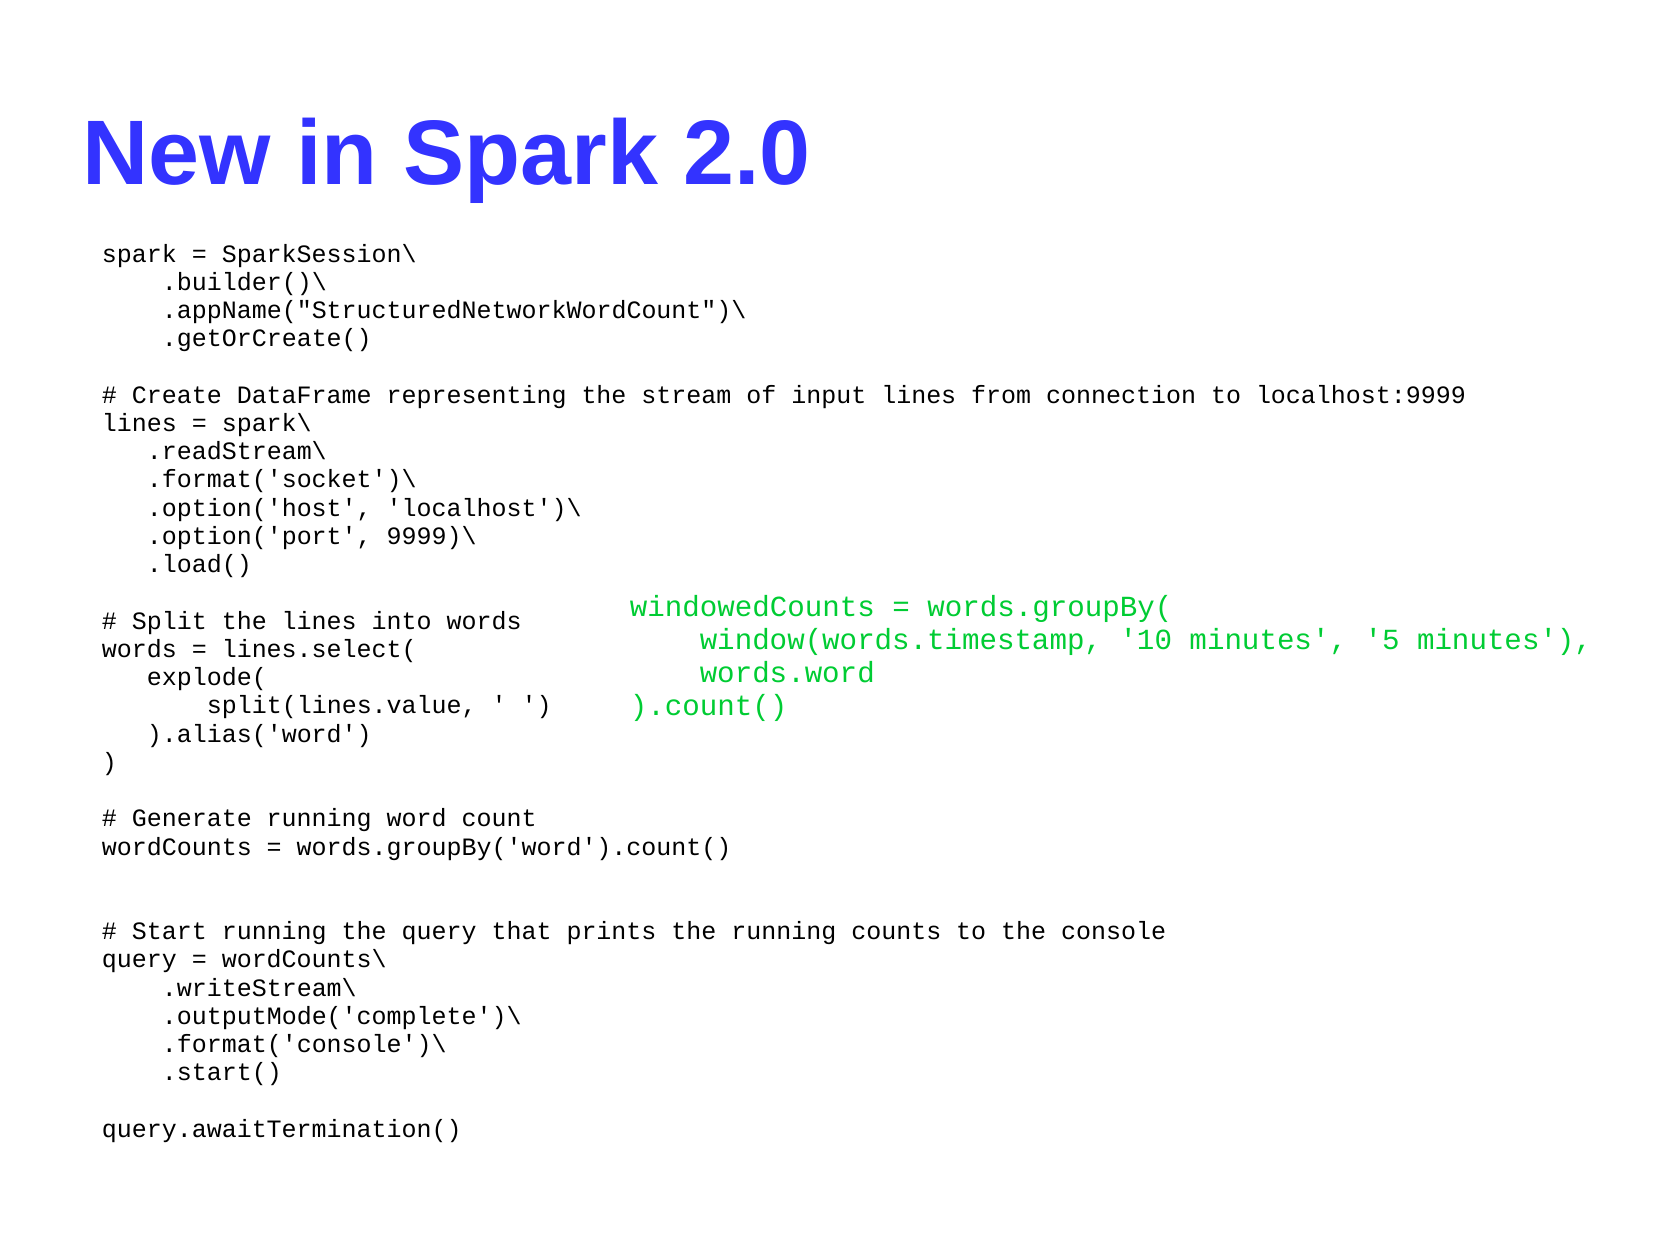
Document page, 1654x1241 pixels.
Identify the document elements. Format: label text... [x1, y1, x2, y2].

text_box windowedCounts = words.groupBy( window(words.timestamp, '10 minutes', '5 minutes'), words.word ).count() [615, 585, 1624, 736]
text_box spark = SparkSession\ .builder()\ .appName("StructuredNetworkWordCount")\ .getOrCreate() # Create DataFrame representing the stream of input lines from connection to localhost:9999 lines = spark\ .readStream\ .format('socket')\ .option('host', 'localhost')\ .option('port', 9999)\ .load() # Split the lines into words words = lines.select( explode( split(lines.value, ' ') ).alias('word') ) # Generate running word count wordCounts = words.groupBy('word').count() # Start running the query that prints the running counts to the console query = wordCounts\ .writeStream\ .outputMode('complete')\ .format('console')\ .start() query.awaitTermination() [87, 234, 1576, 1153]
title New in Spark 2.0 [82, 49, 1571, 257]
